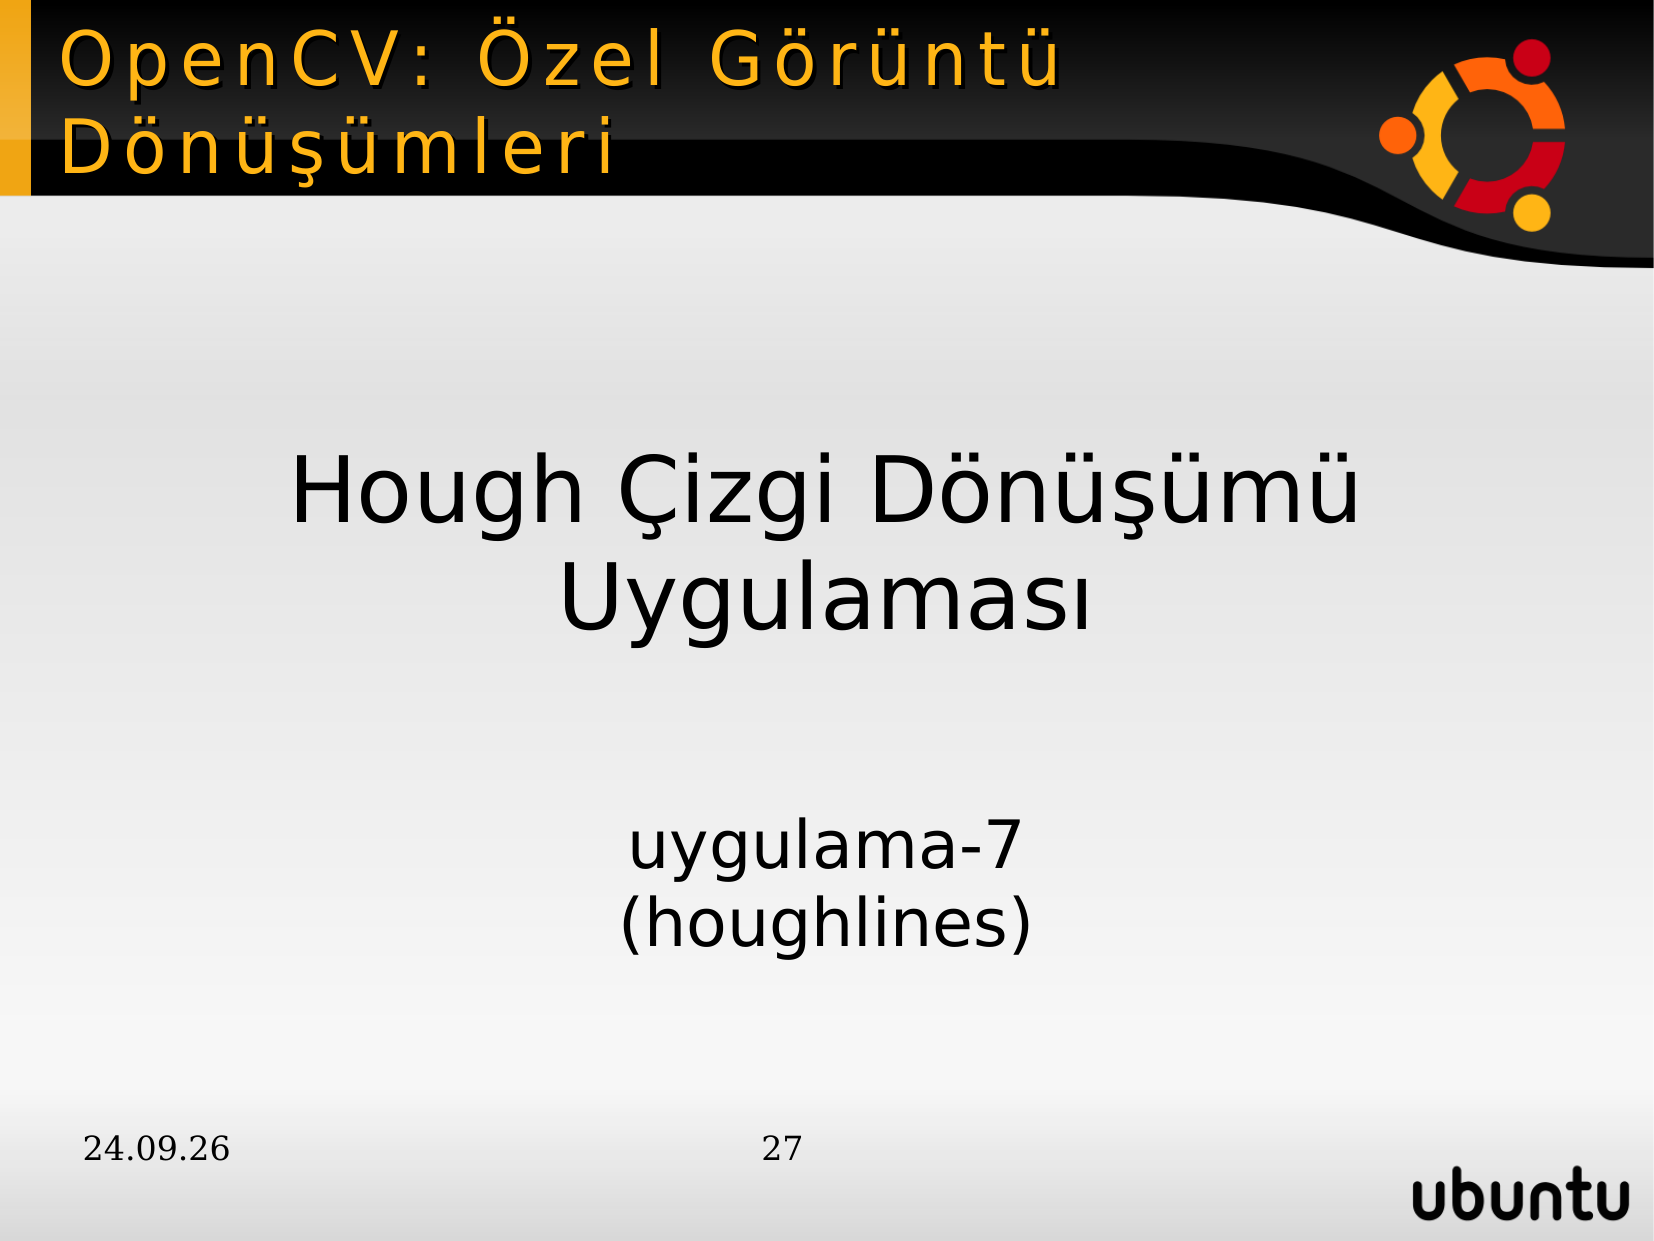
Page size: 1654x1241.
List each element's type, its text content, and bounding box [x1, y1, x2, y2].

subtitle Hough Çizgi Dönüşümü Uygulaması uygulama-7 (houghlines) [82, 297, 1571, 1102]
picture [0, 0, 1654, 1241]
title OpenCV: Özel Görüntü Dönüşümleri [59, 16, 1270, 191]
